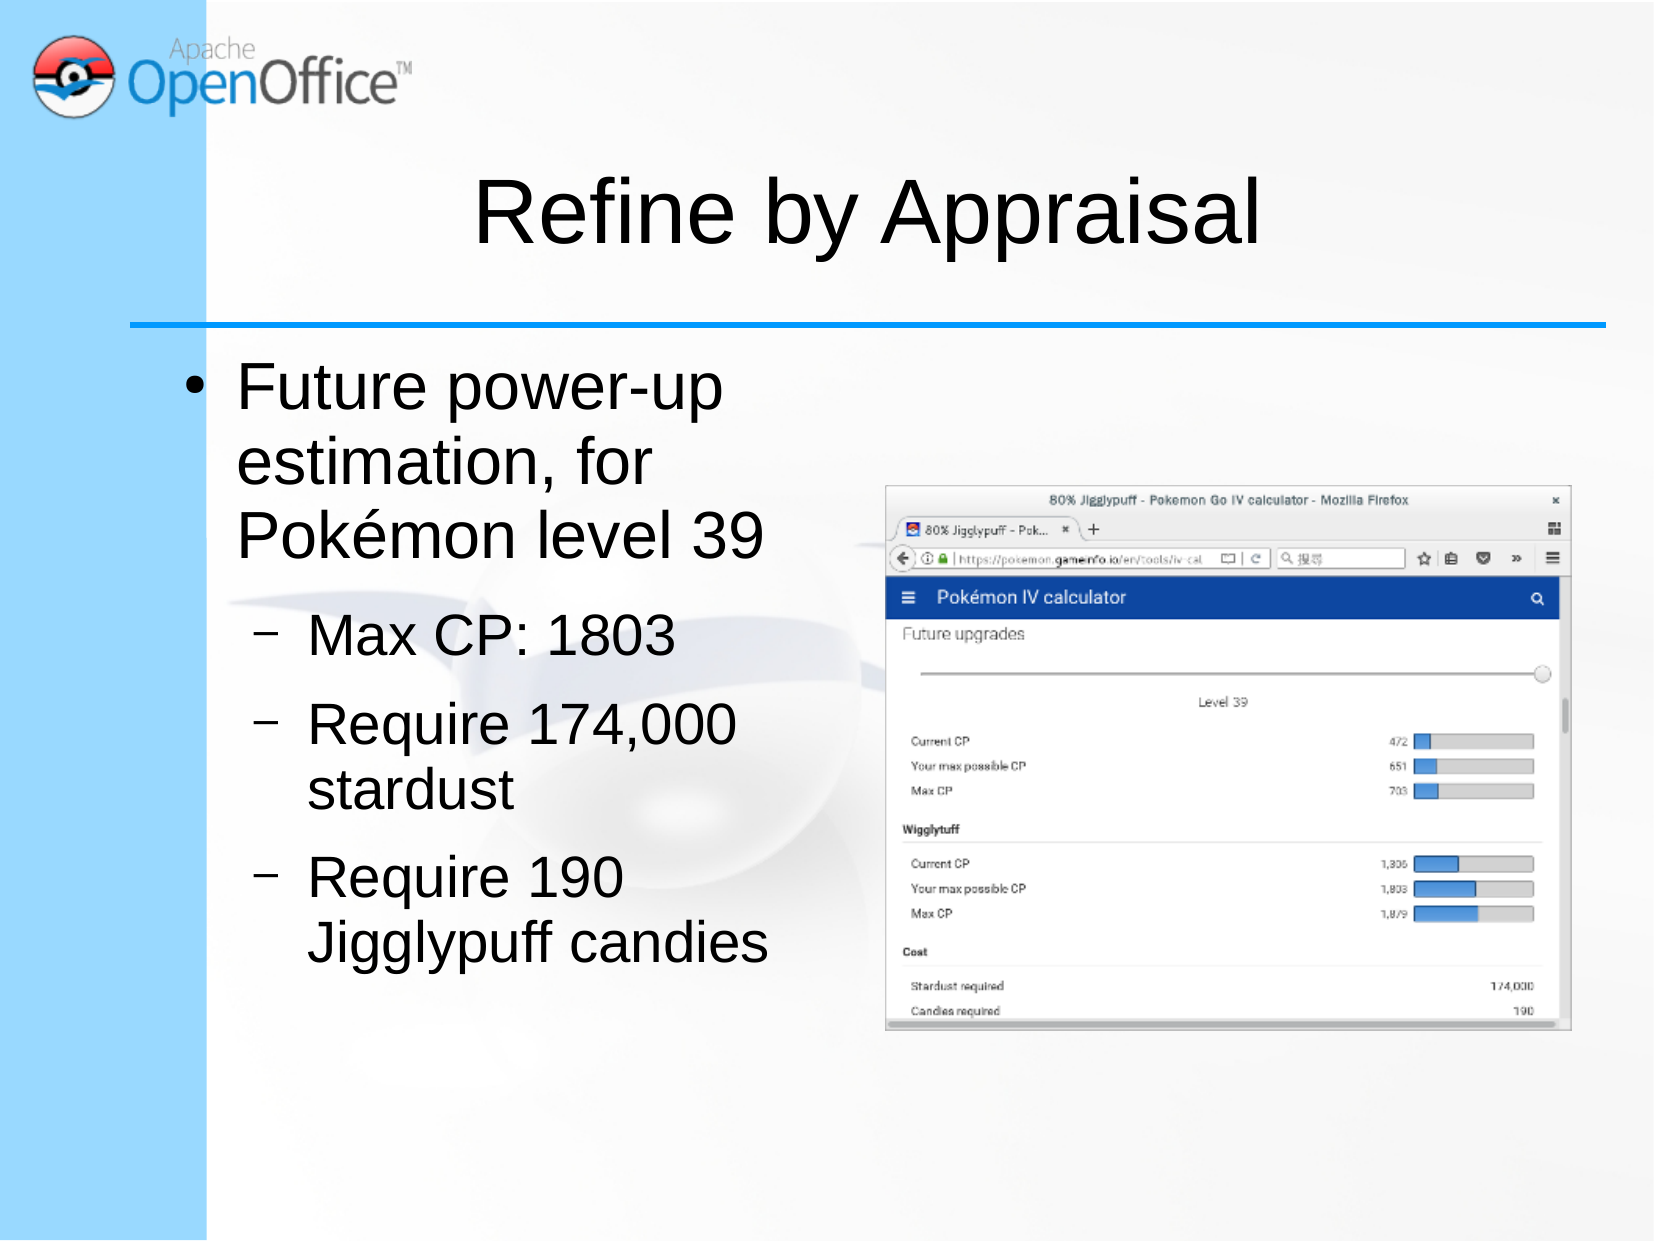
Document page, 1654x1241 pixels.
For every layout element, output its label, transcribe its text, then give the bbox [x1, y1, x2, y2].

list Future power-up estimation, for Pokémon level 39 Max CP: 1803 Require 174,000 stardust Require 190 Jigglypuff candies [165, 349, 852, 1168]
picture [31, 2, 1654, 1241]
title Refine by Appraisal [165, 108, 1571, 316]
